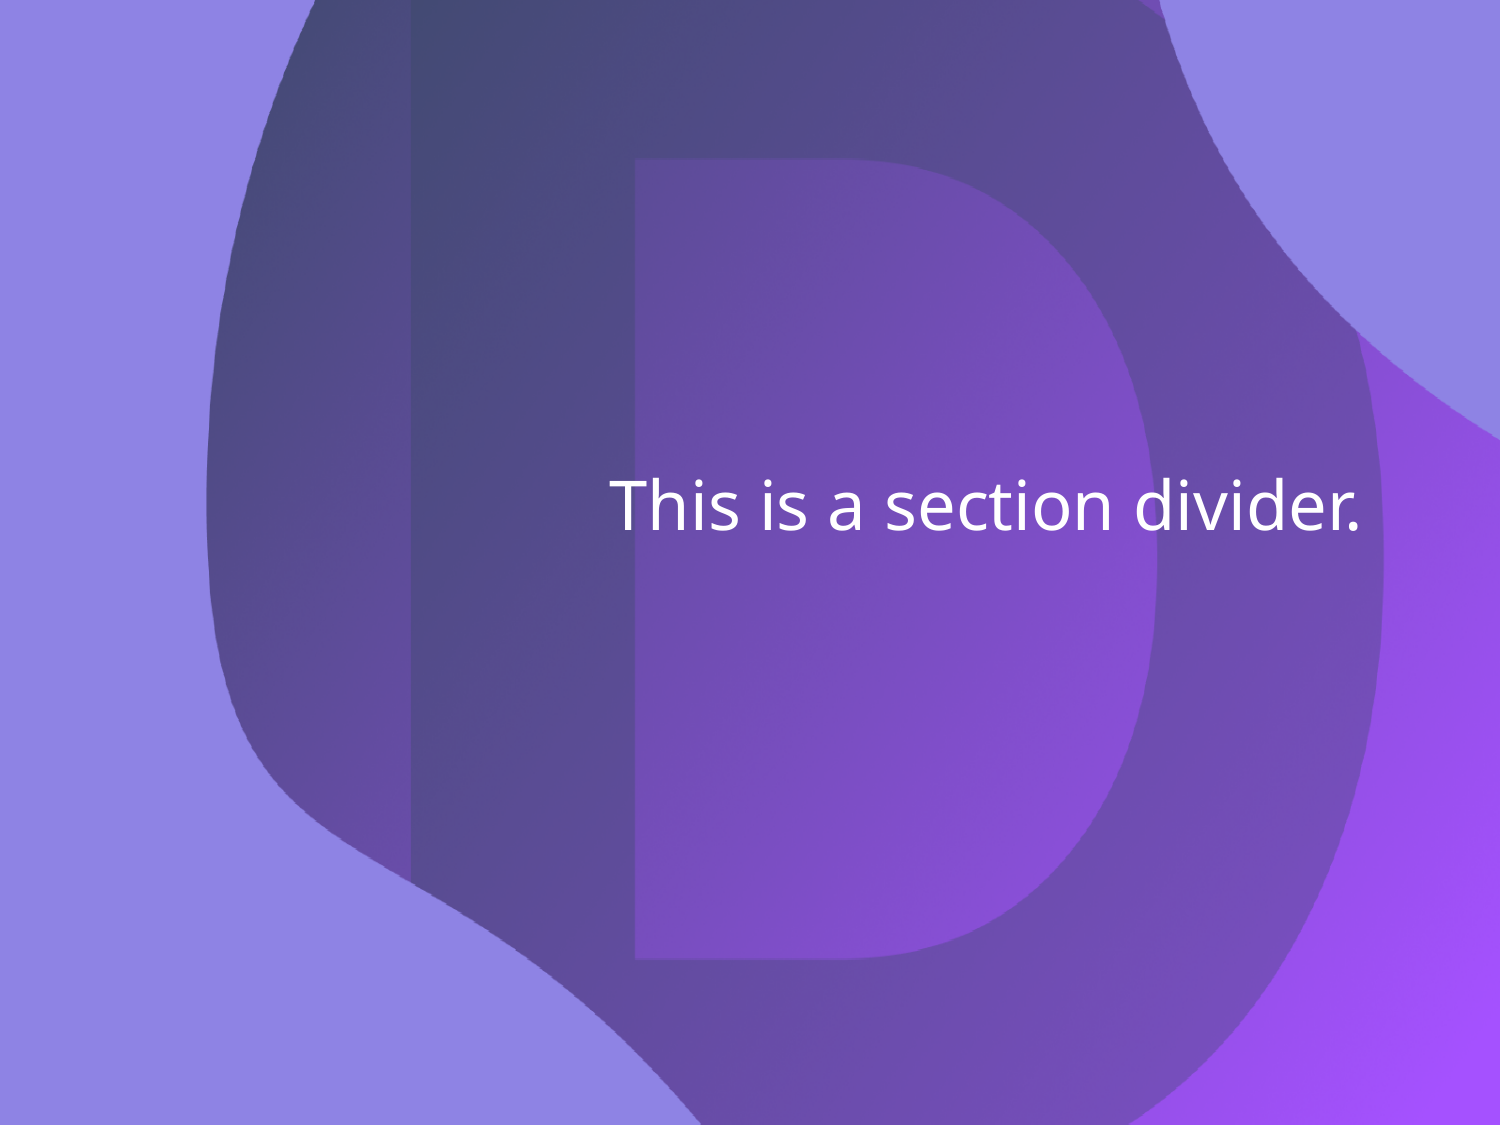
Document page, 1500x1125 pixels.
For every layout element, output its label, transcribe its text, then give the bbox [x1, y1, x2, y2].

picture [0, 0, 1500, 1125]
title This is a section divider. [471, 354, 1364, 652]
